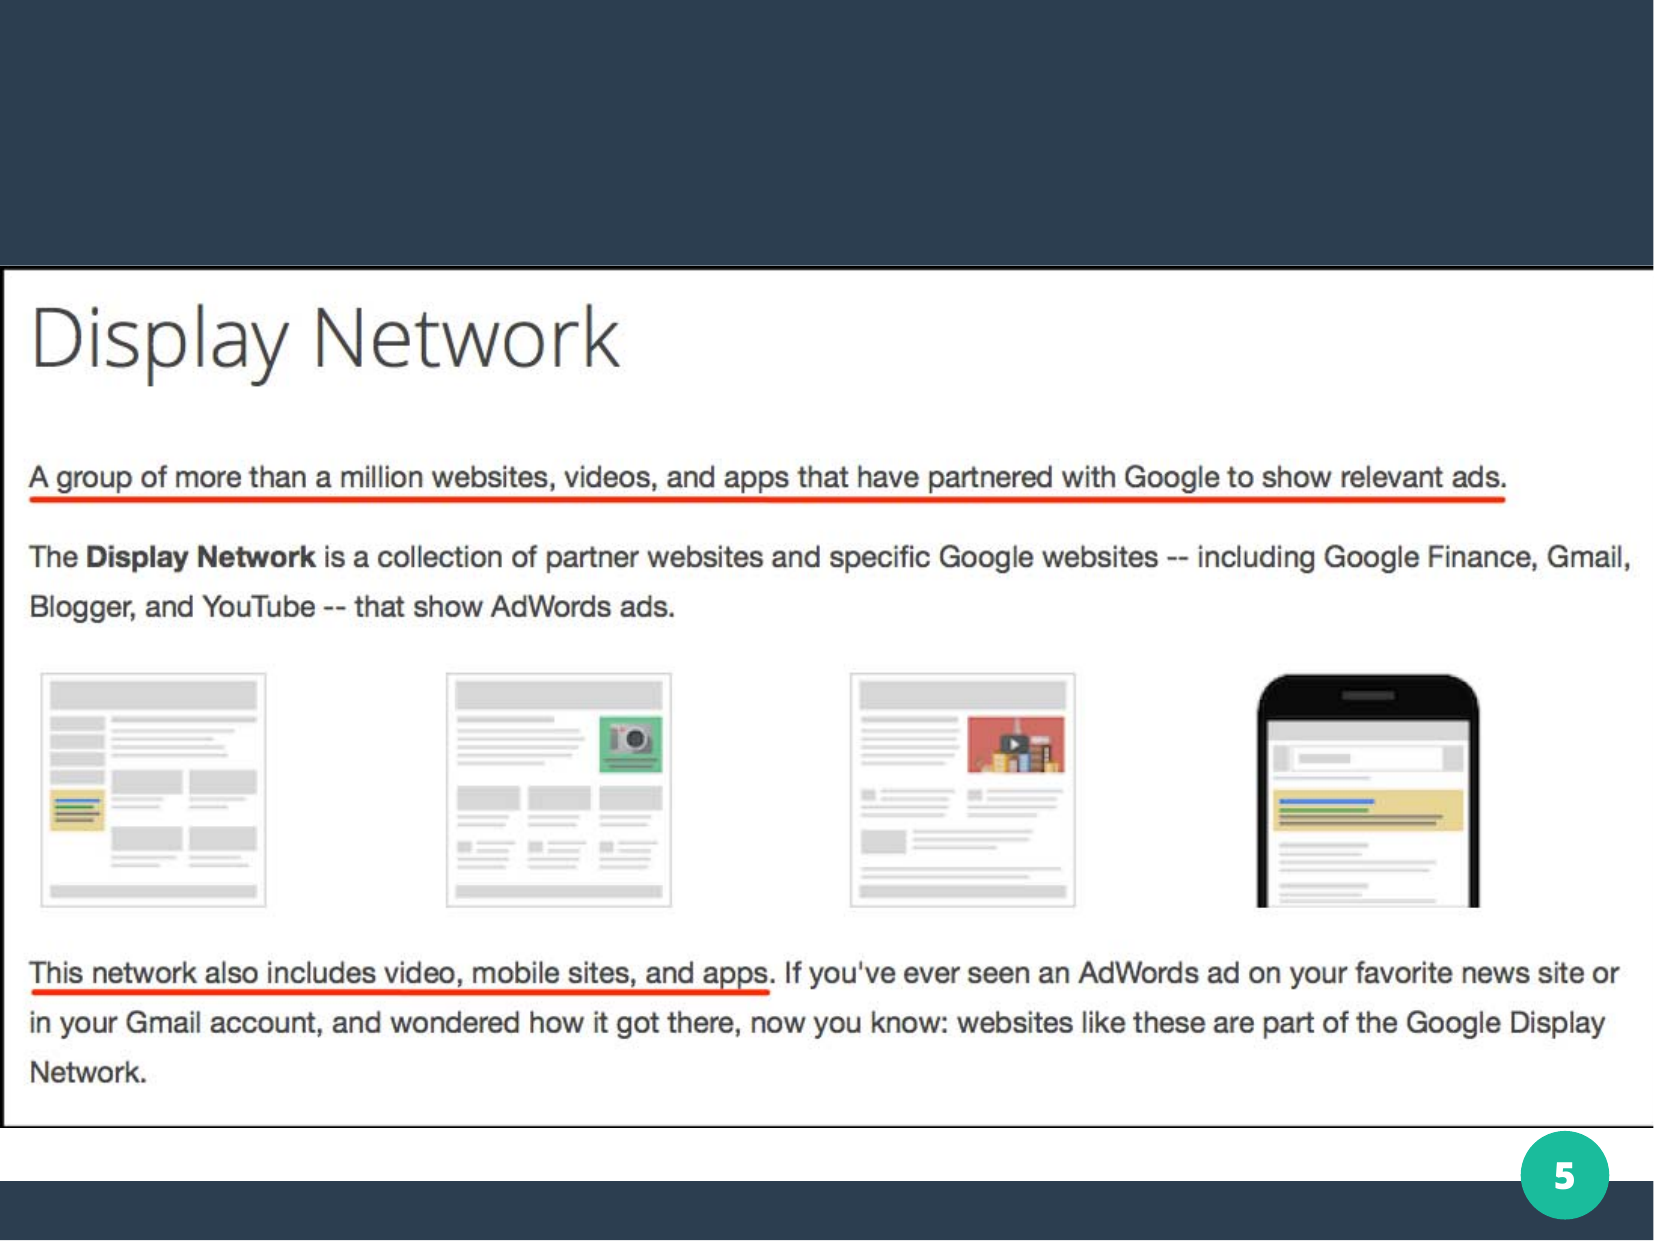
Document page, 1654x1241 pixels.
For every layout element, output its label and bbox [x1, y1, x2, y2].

picture [0, 266, 1654, 1128]
